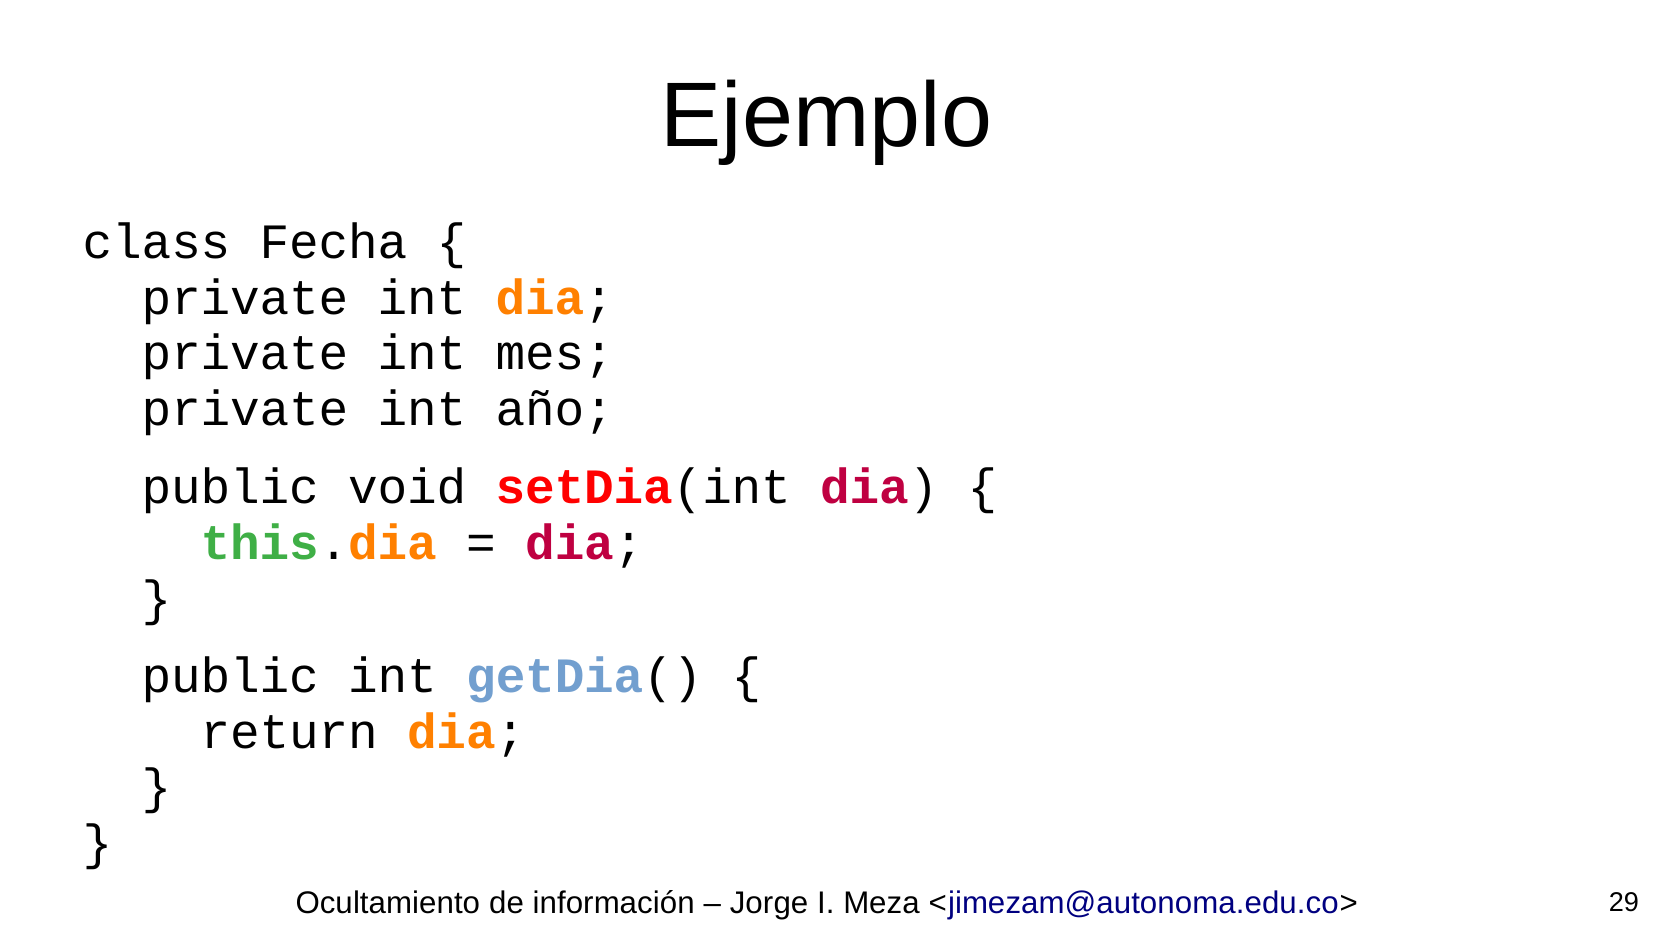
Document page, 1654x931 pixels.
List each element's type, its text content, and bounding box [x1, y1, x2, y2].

list class Fecha { private int dia; private int mes; private int año; public void setDia(int dia) { this.dia = dia; } public int getDia() { return dia; } } [82, 217, 1571, 879]
title Ejemplo [82, 37, 1571, 193]
